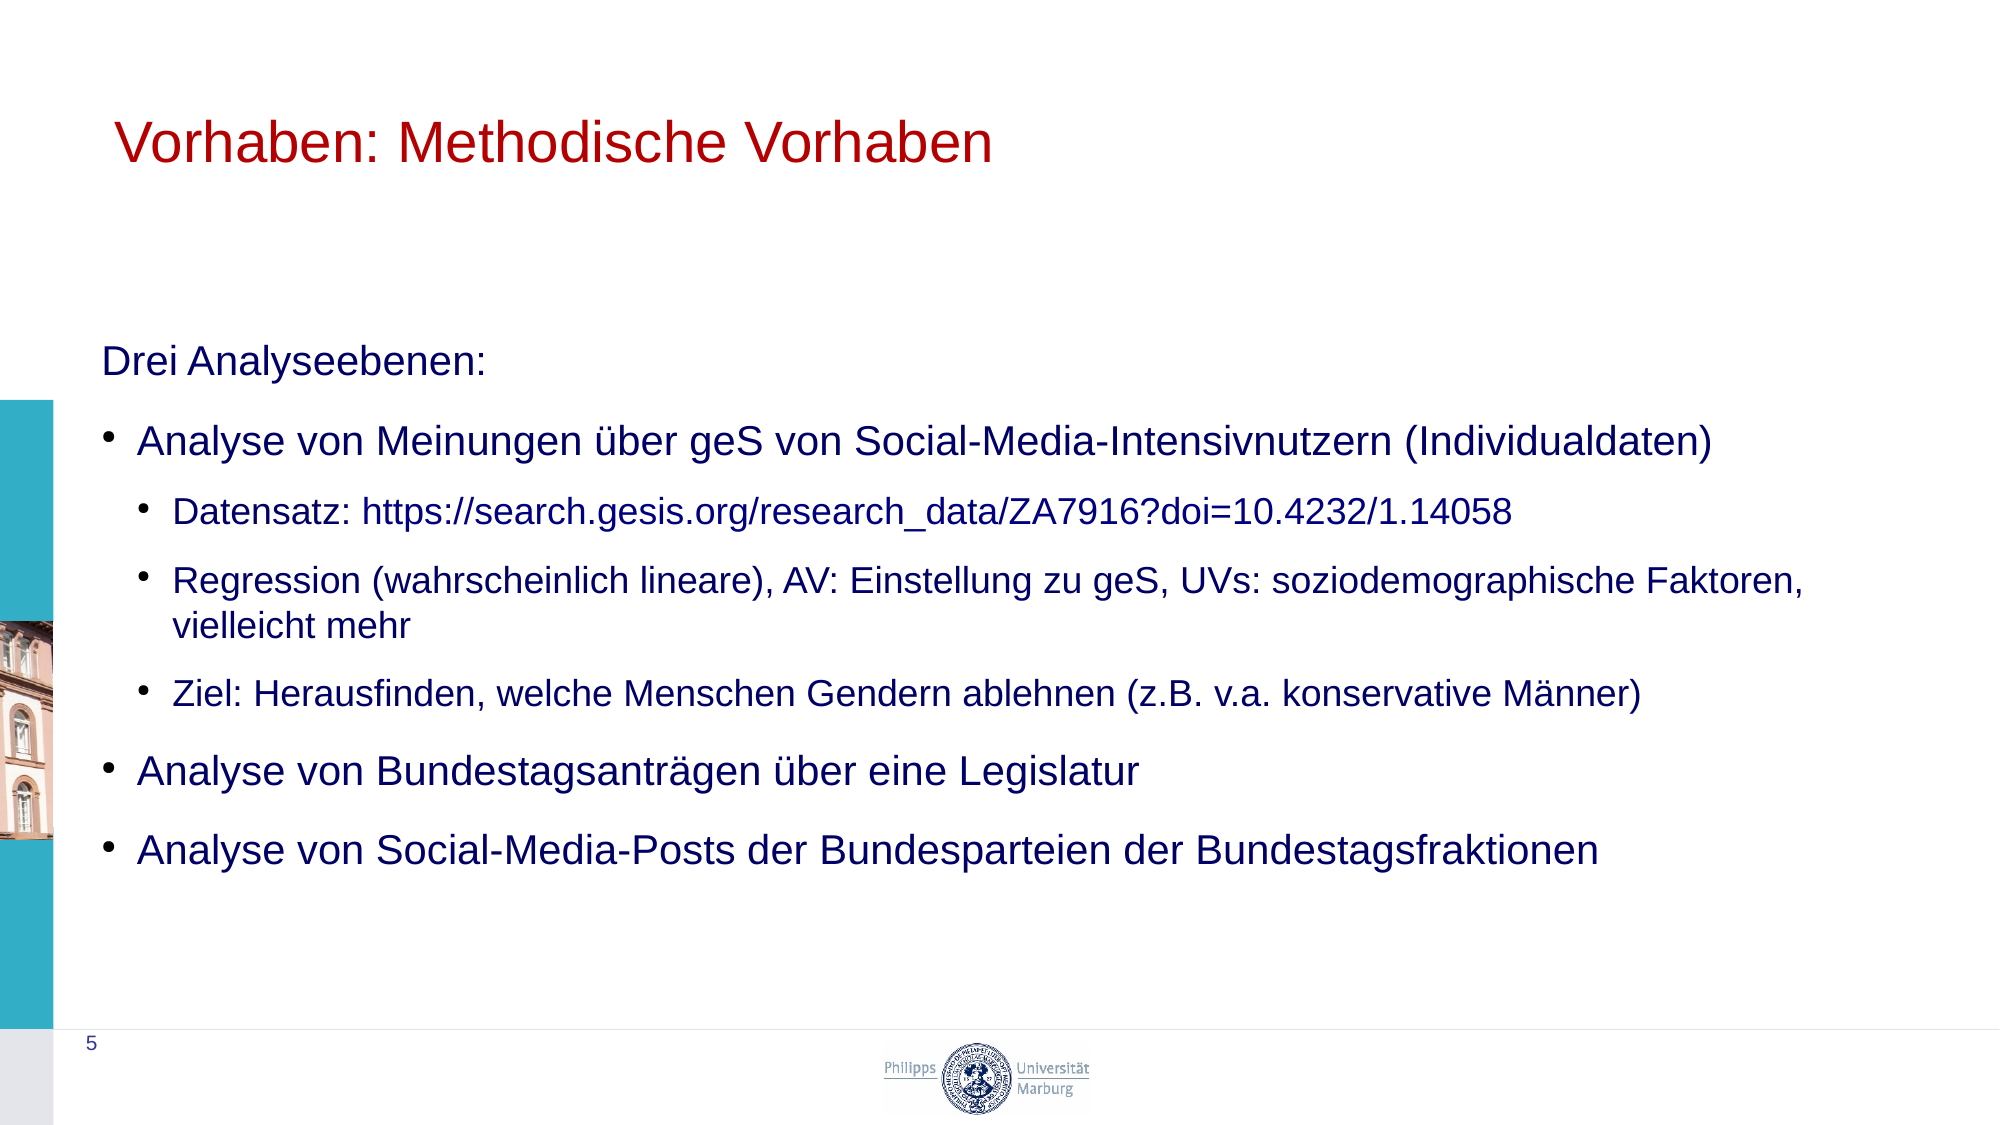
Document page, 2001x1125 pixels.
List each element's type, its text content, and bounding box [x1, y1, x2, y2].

title Vorhaben: Methodische Vorhaben [99, 45, 1900, 233]
picture [0, 621, 53, 840]
slide_number <Foliennummer> [70, 1022, 538, 1101]
list Drei Analyseebenen: Analyse von Meinungen über geS von Social-Media-Intensivnutzern (Individualdaten) Datensatz: https://search.gesis.org/research_data/ZA7916?doi=10.4232/1.14058 Regression (wahrscheinlich lineare), AV: Einstellung zu geS, UVs: soziodemographische Faktoren, vielleicht mehr Ziel: Herausfinden, welche Menschen Gendern ablehnen (z.B. v.a. konservative Männer) Analyse von Bundestagsanträgen über eine Legislatur Analyse von Social-Media-Posts der Bundesparteien der Bundestagsfraktionen [86, 326, 1887, 991]
picture [883, 1042, 1090, 1115]
